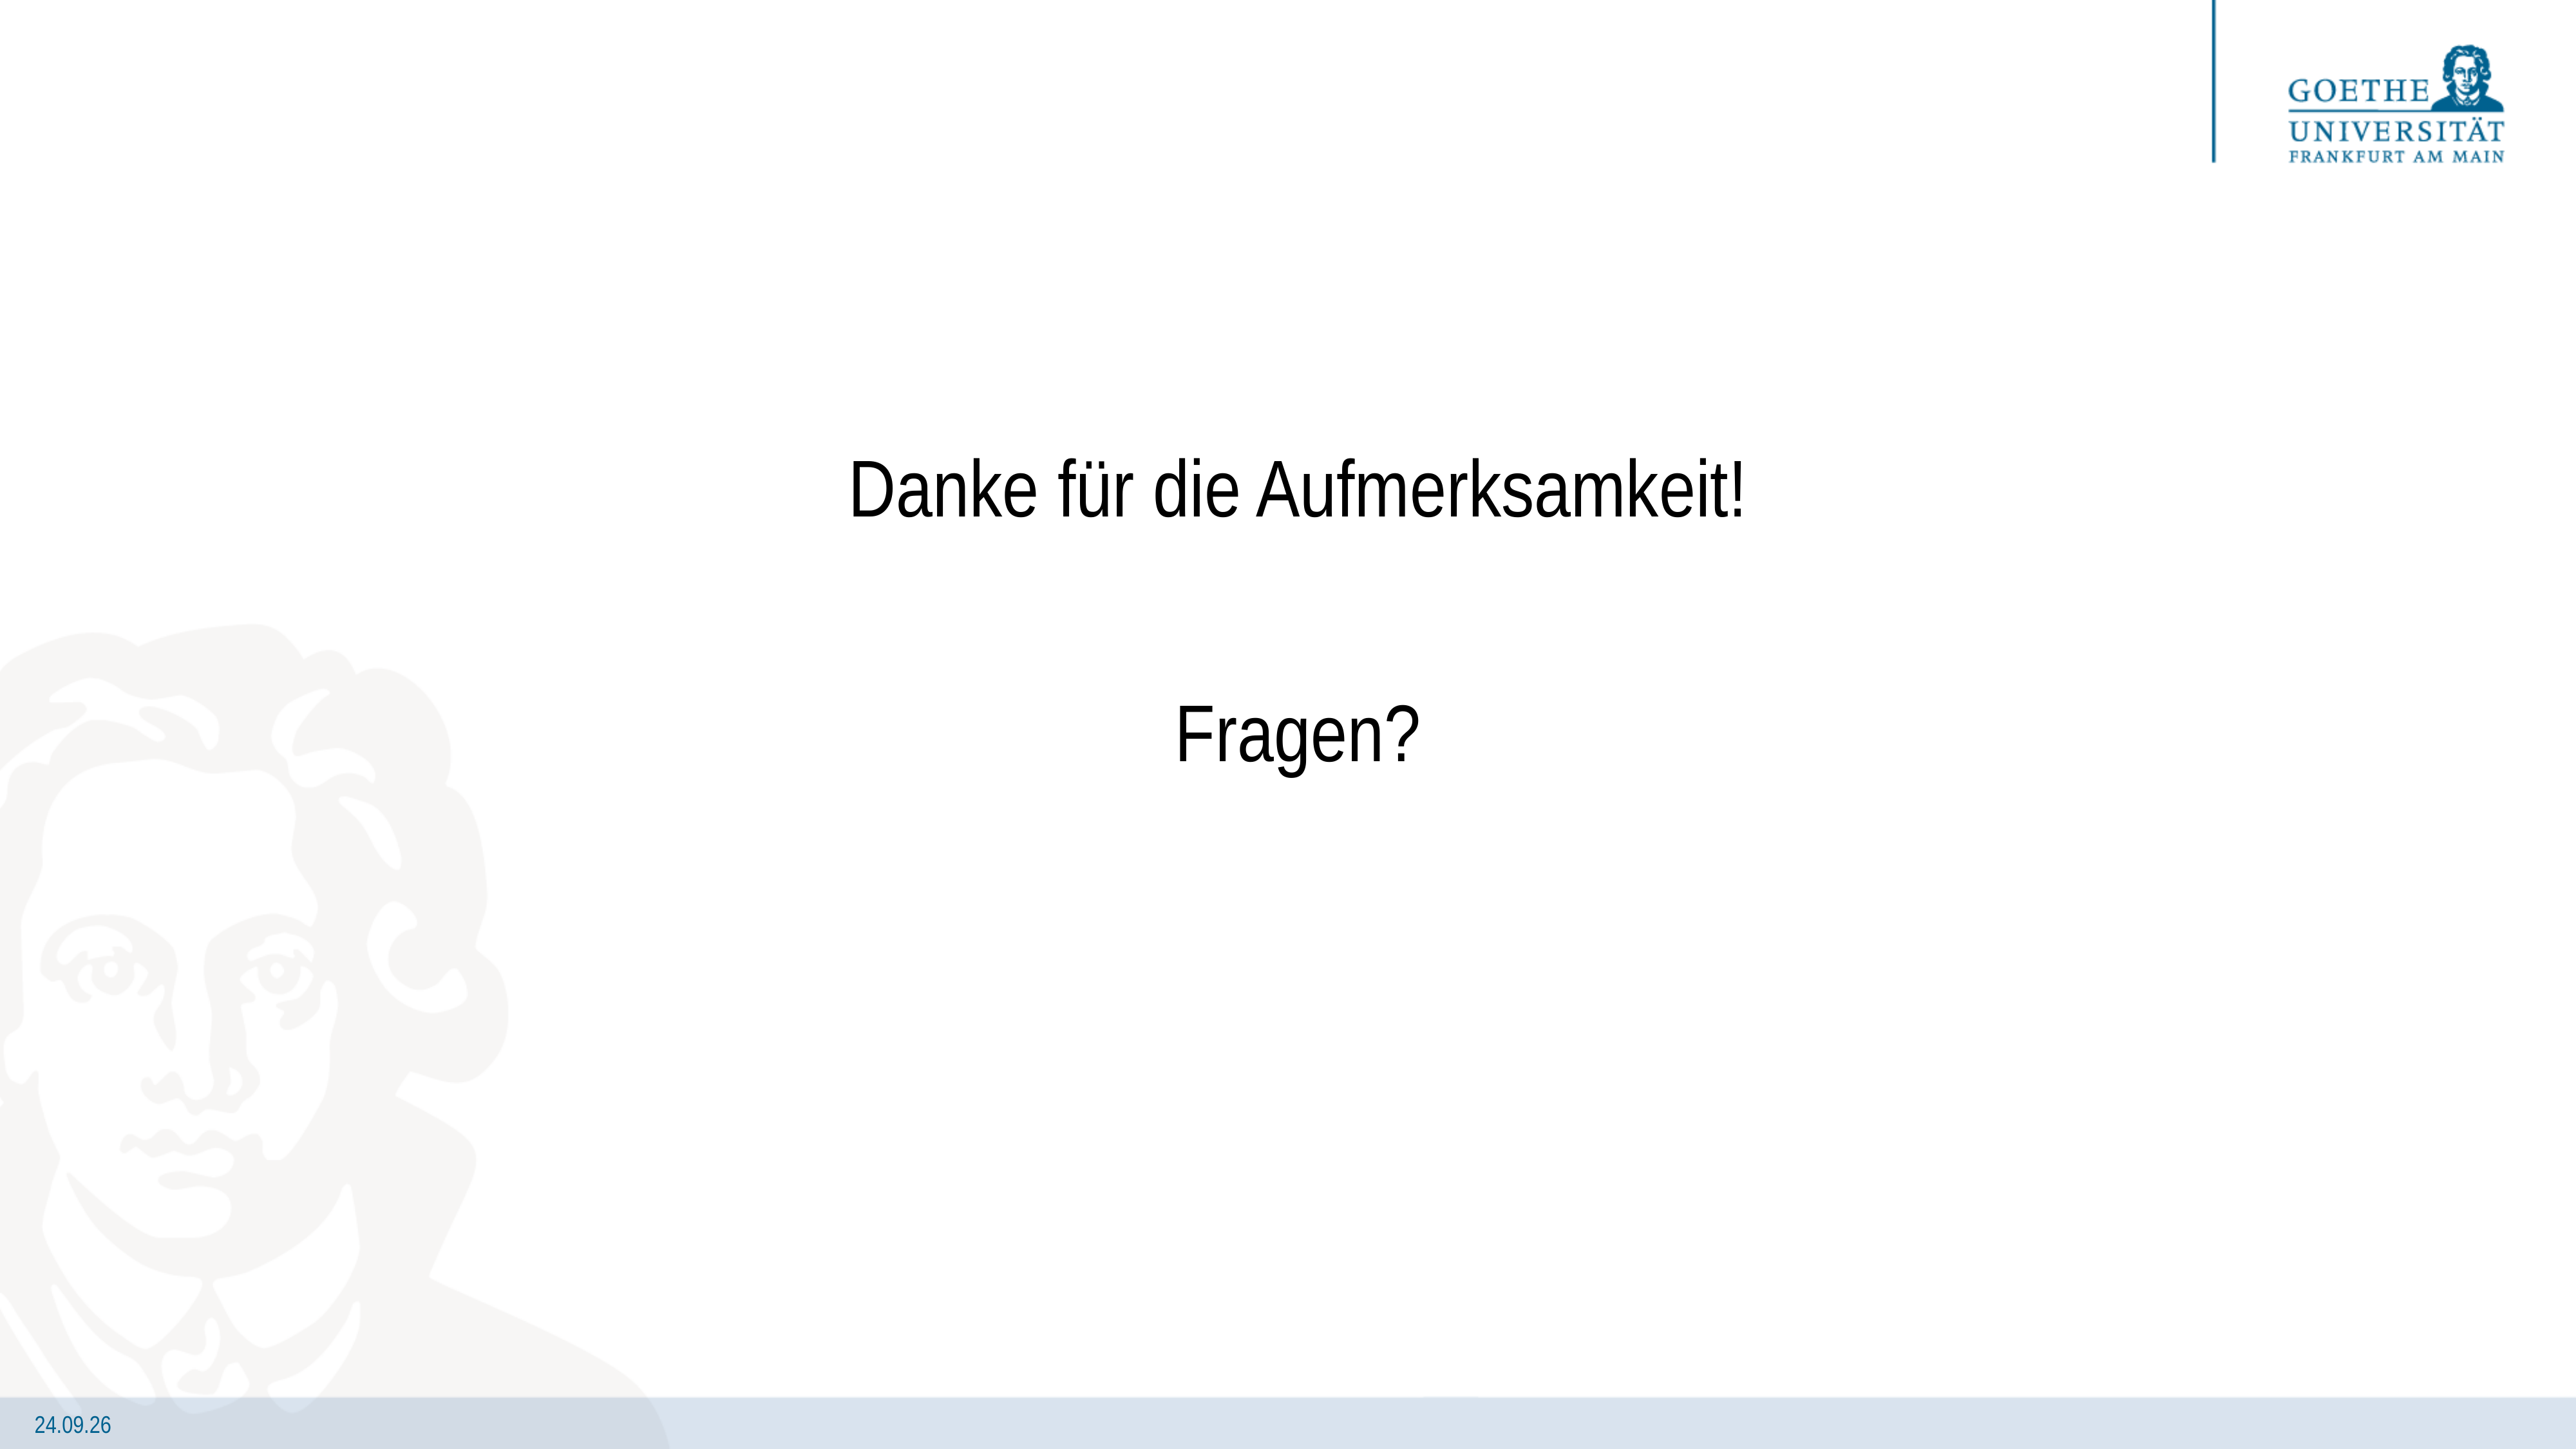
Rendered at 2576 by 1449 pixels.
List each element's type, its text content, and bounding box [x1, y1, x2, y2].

list Danke für die Aufmerksamkeit! Fragen? [200, 314, 2351, 1354]
picture [0, 0, 2576, 1449]
